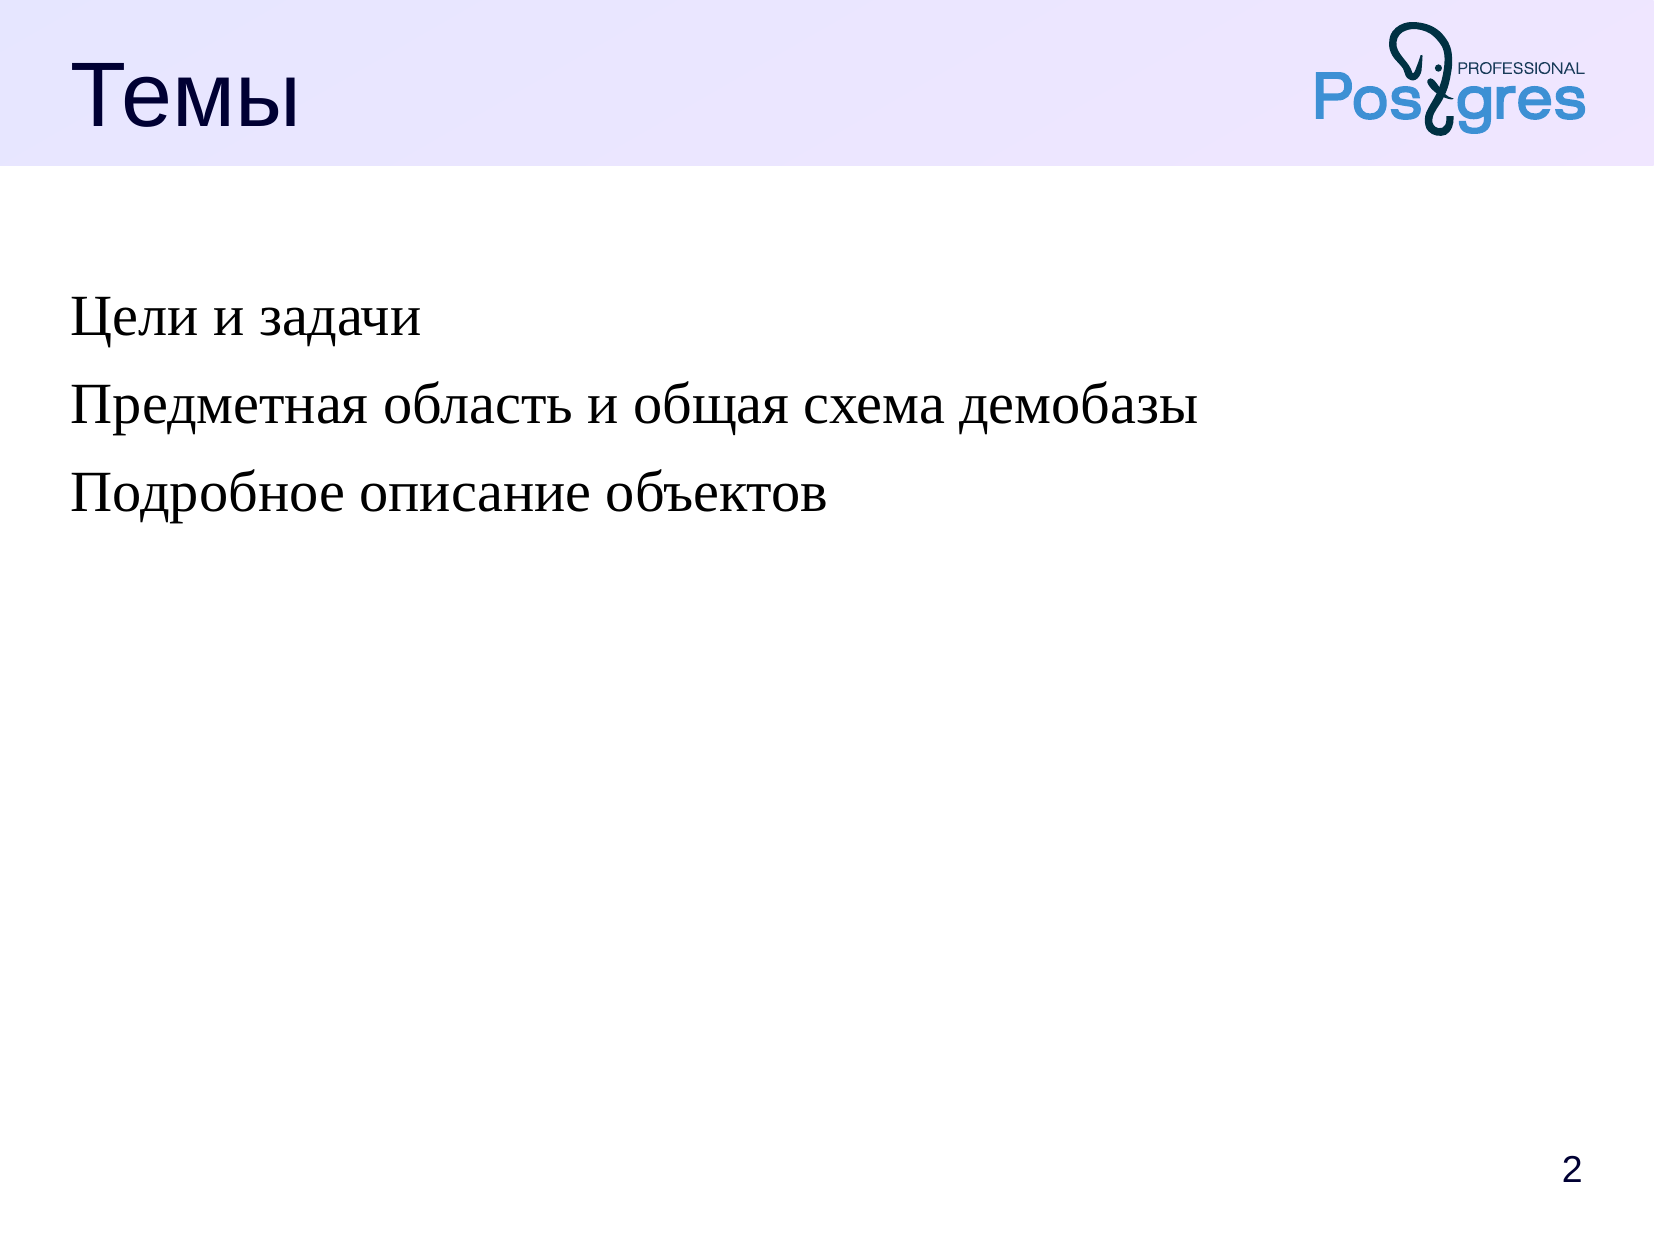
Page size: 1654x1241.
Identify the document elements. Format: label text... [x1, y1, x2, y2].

title Темы [70, 43, 1241, 147]
list Цели и задачи Предметная область и общая схема демобазы Подробное описание объектов [70, 283, 1583, 1141]
